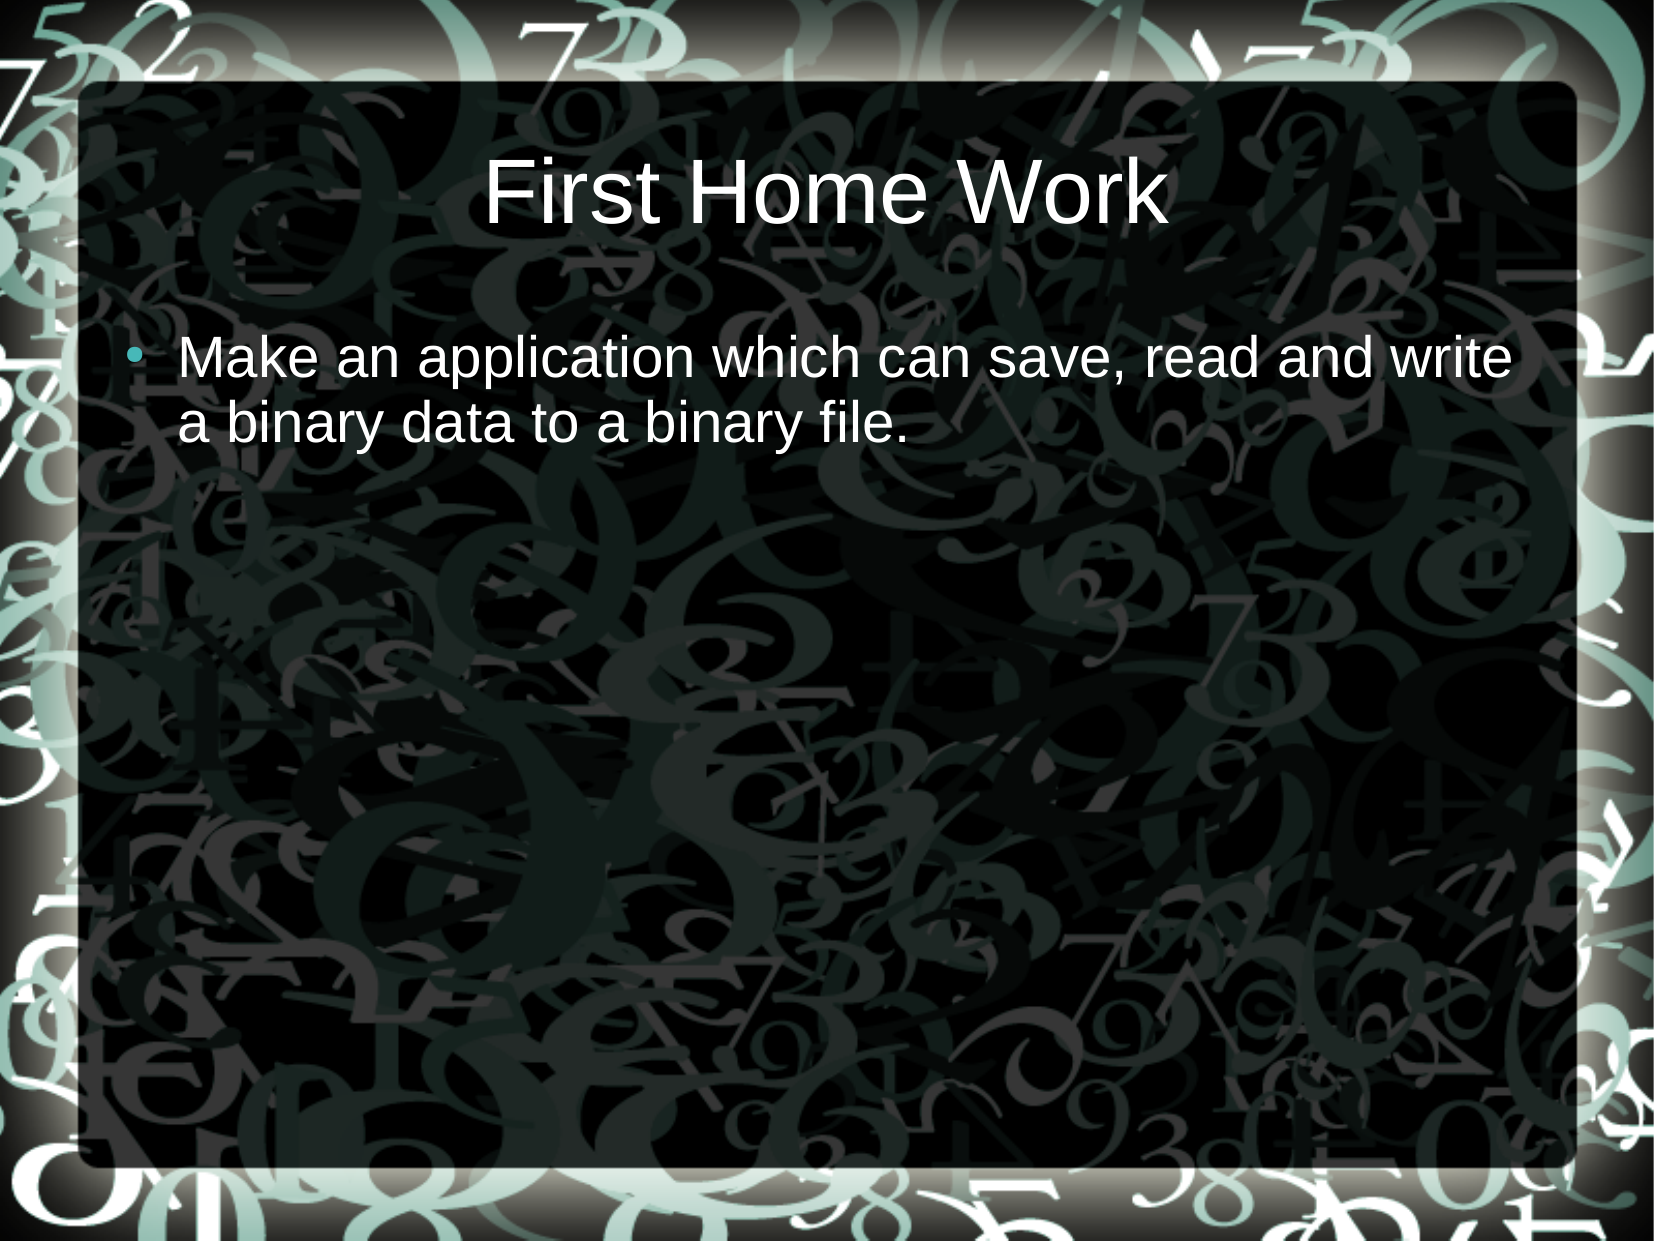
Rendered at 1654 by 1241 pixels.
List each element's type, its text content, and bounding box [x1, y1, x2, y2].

title First Home Work [82, 88, 1571, 296]
picture [0, 0, 1654, 1241]
list Make an application which can save, read and write a binary data to a binary file. [106, 324, 1530, 921]
